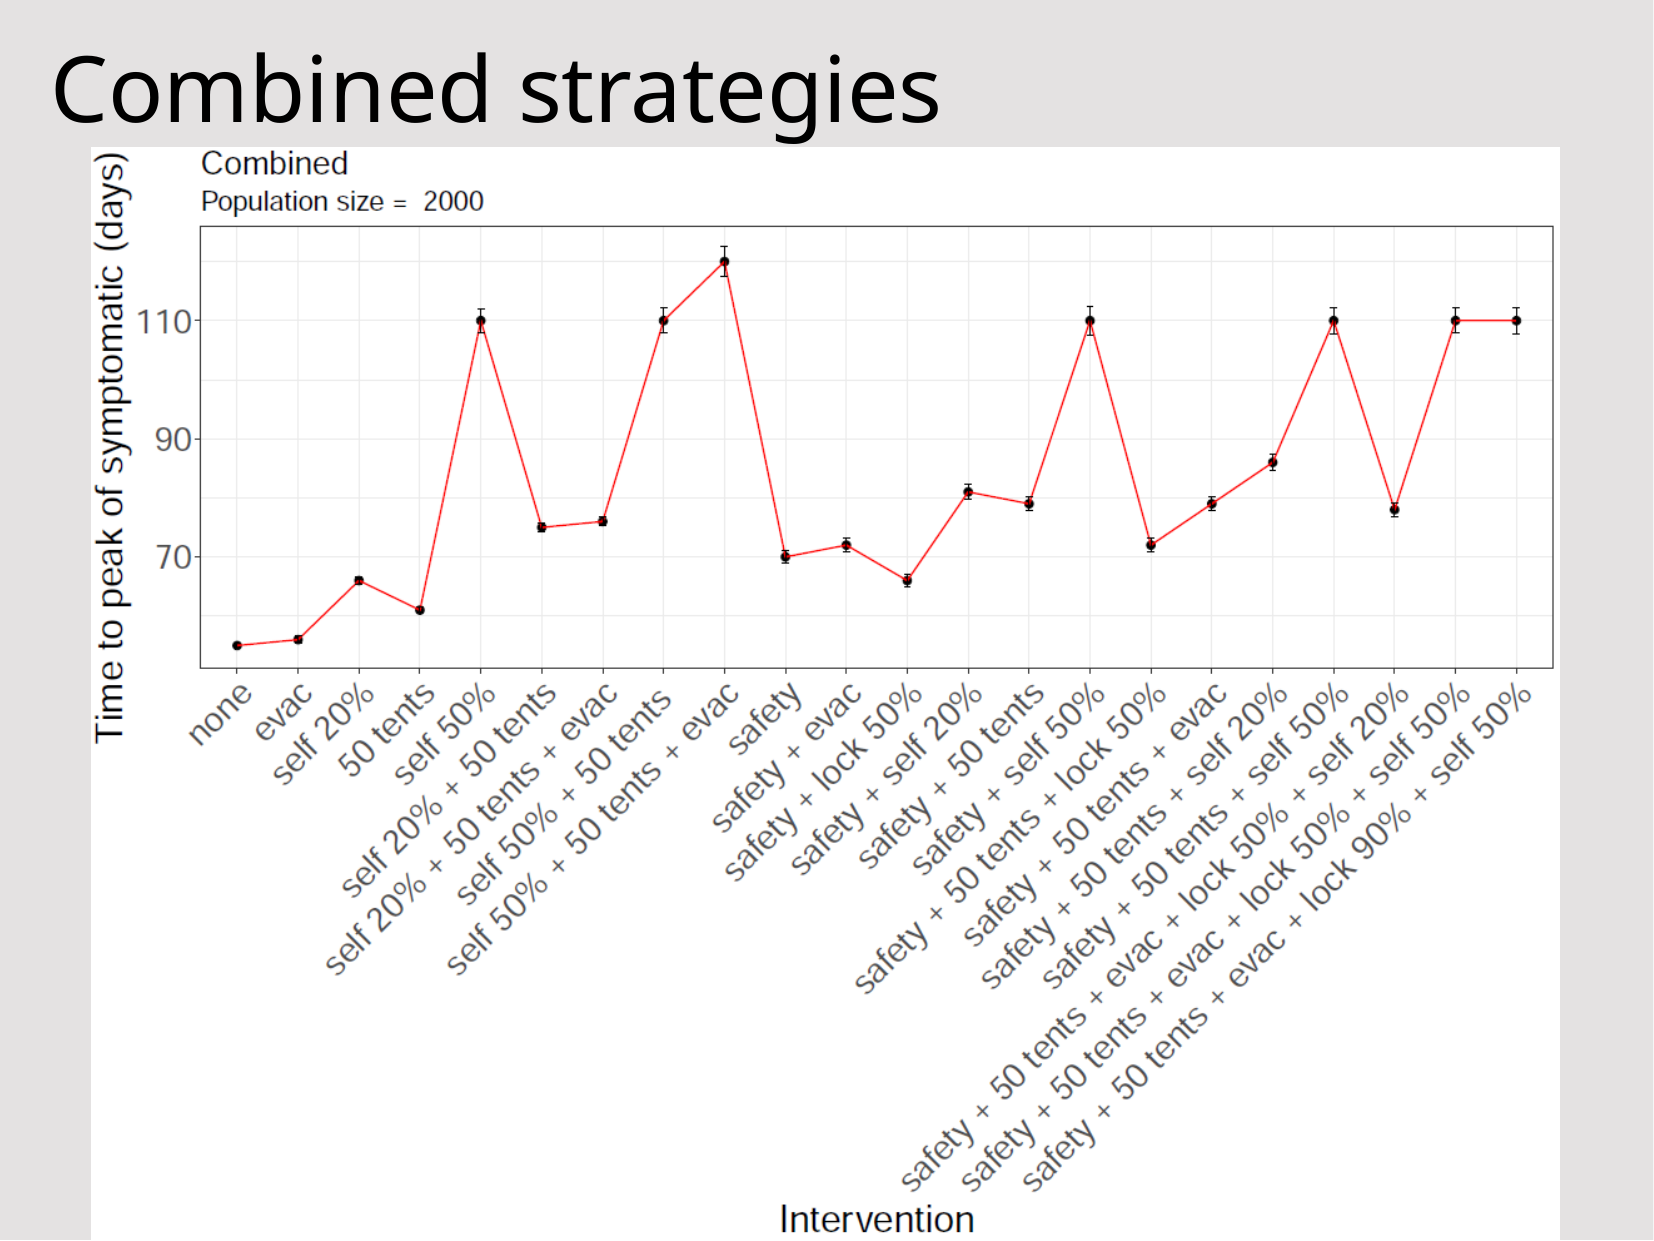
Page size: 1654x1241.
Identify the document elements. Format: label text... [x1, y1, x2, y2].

picture [91, 166, 1560, 1241]
text_box Combined strategies [35, 16, 1595, 166]
